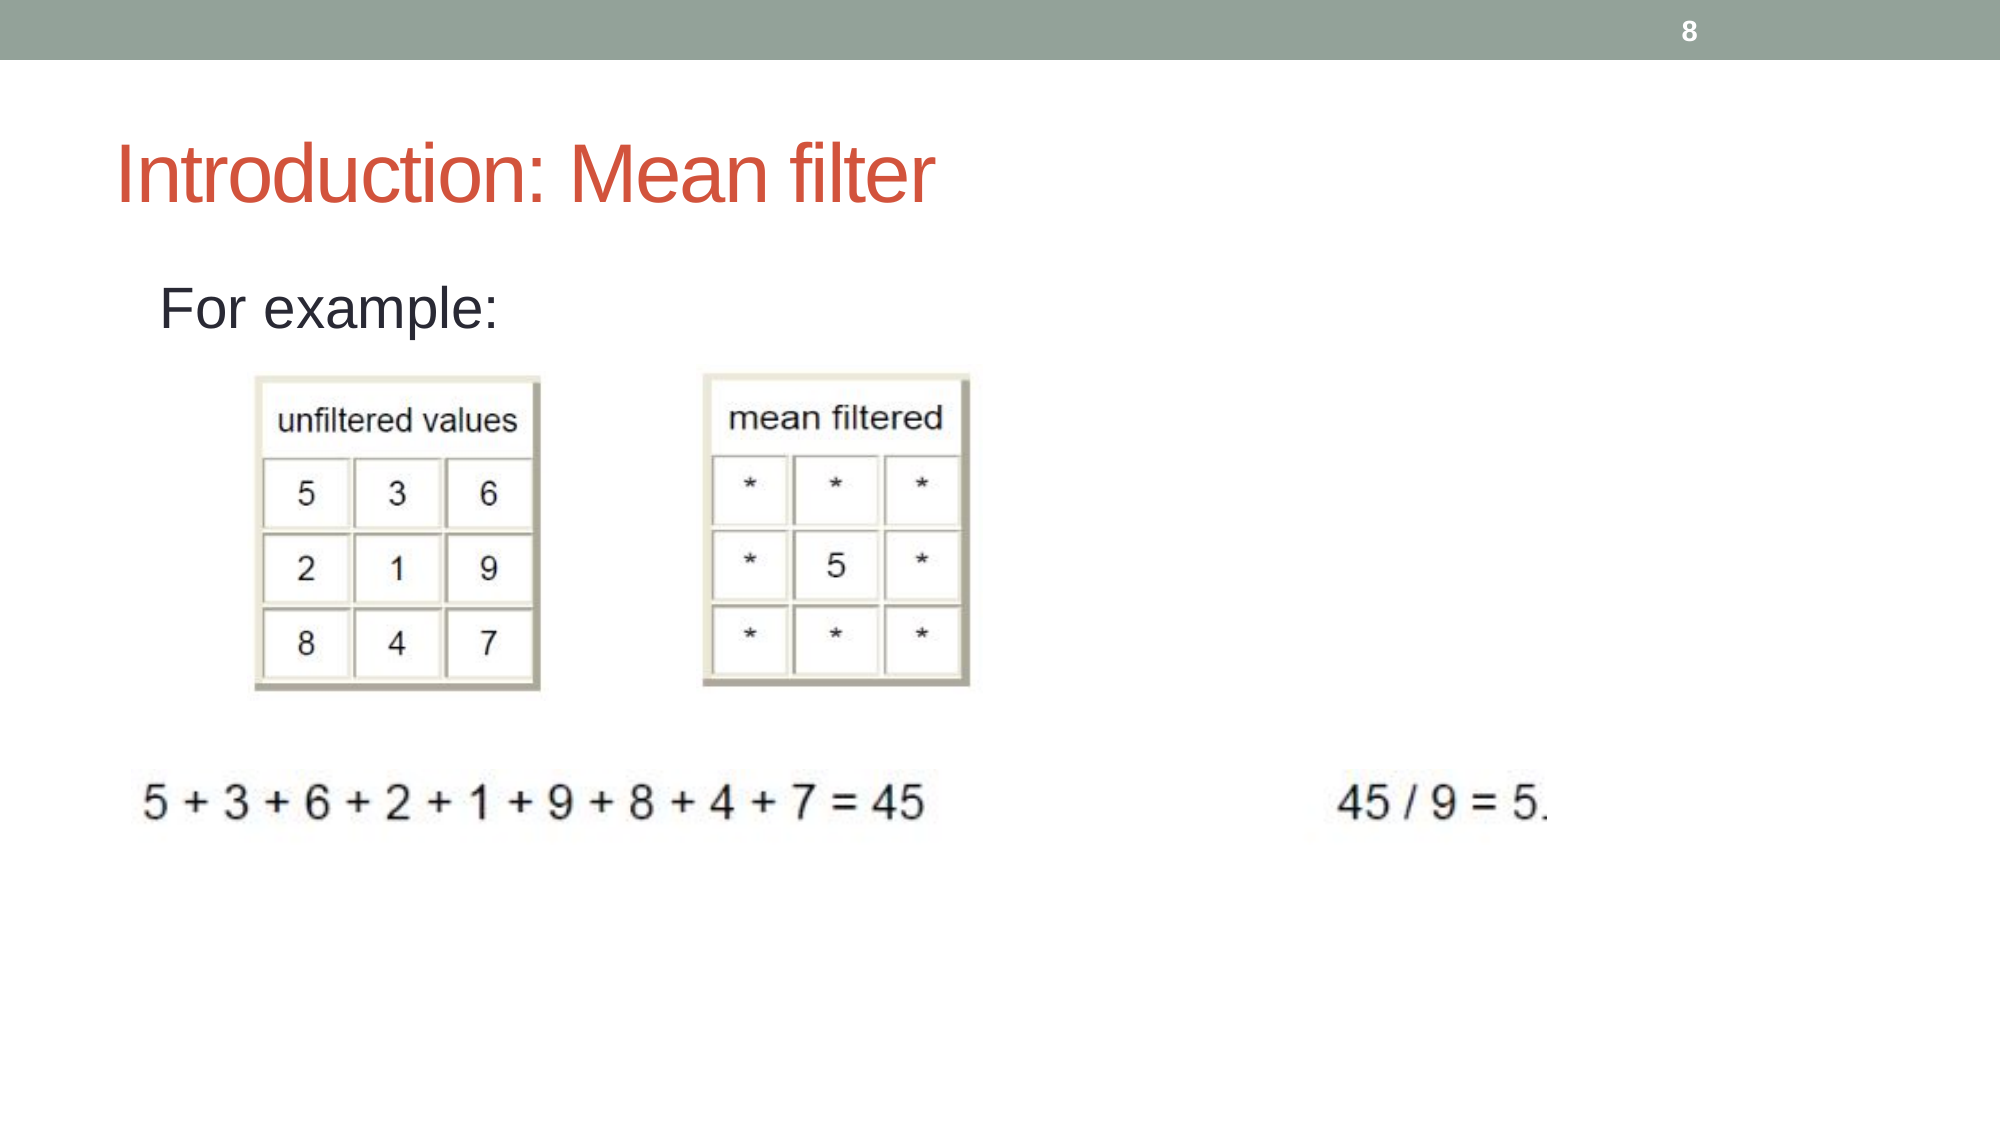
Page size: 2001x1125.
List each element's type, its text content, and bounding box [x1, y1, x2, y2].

picture [131, 769, 1547, 845]
slide_number <number> [1666, 3, 1900, 57]
picture [247, 371, 549, 701]
picture [696, 364, 983, 701]
list For example: [99, 262, 1900, 1063]
title Introduction: Mean filter [99, 87, 1900, 250]
